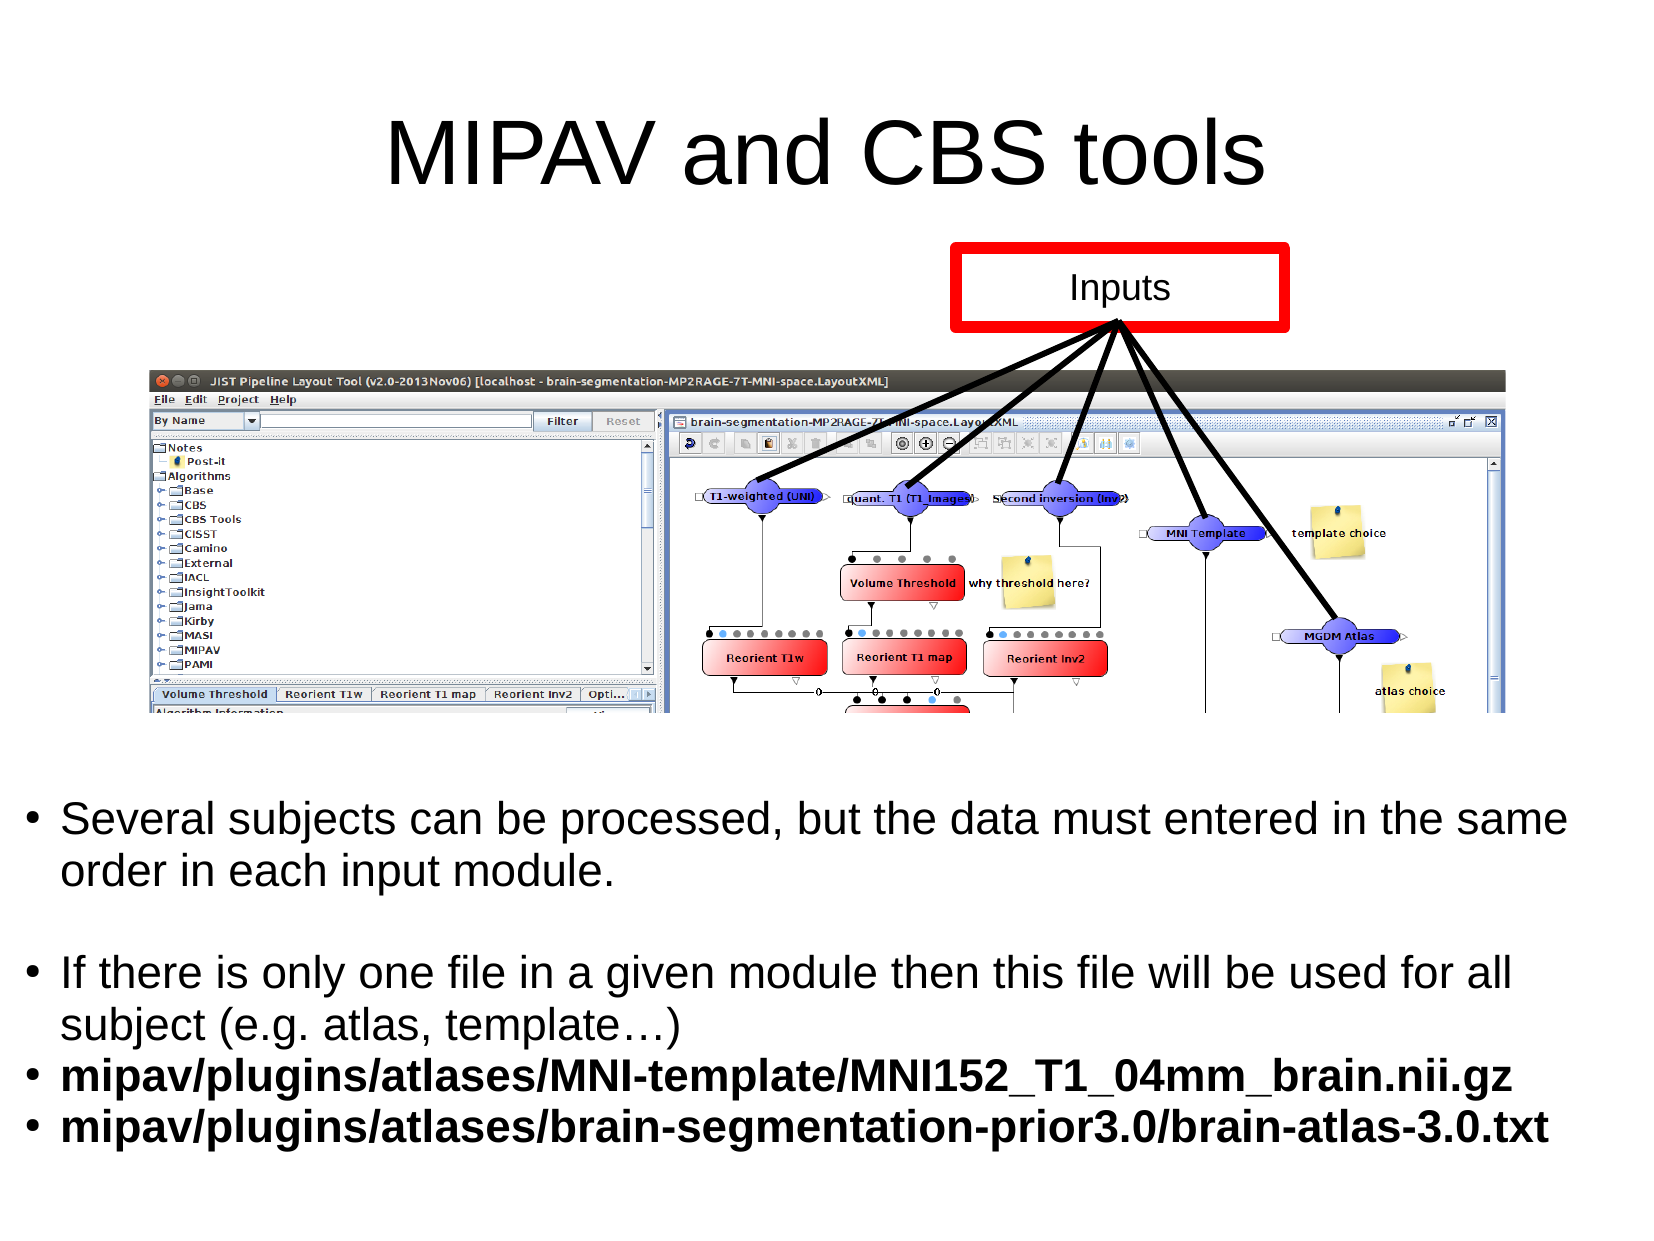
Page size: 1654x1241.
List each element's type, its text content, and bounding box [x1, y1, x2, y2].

title MIPAV and CBS tools [82, 49, 1571, 257]
text_box Inputs [955, 248, 1285, 328]
text_box Several subjects can be processed, but the data must entered in the same order in each input module. If there is only one file in a given module then this file will be used for all subject (e.g. atlas, template…) mipav/plugins/atlases/MNI-template/MNI152_T1_04mm_brain.nii.gz mipav/plugins/atlases/brain-segmentation-prior3.0/brain-atlas-3.0.txt [24, 759, 1627, 1186]
picture [149, 370, 1506, 713]
